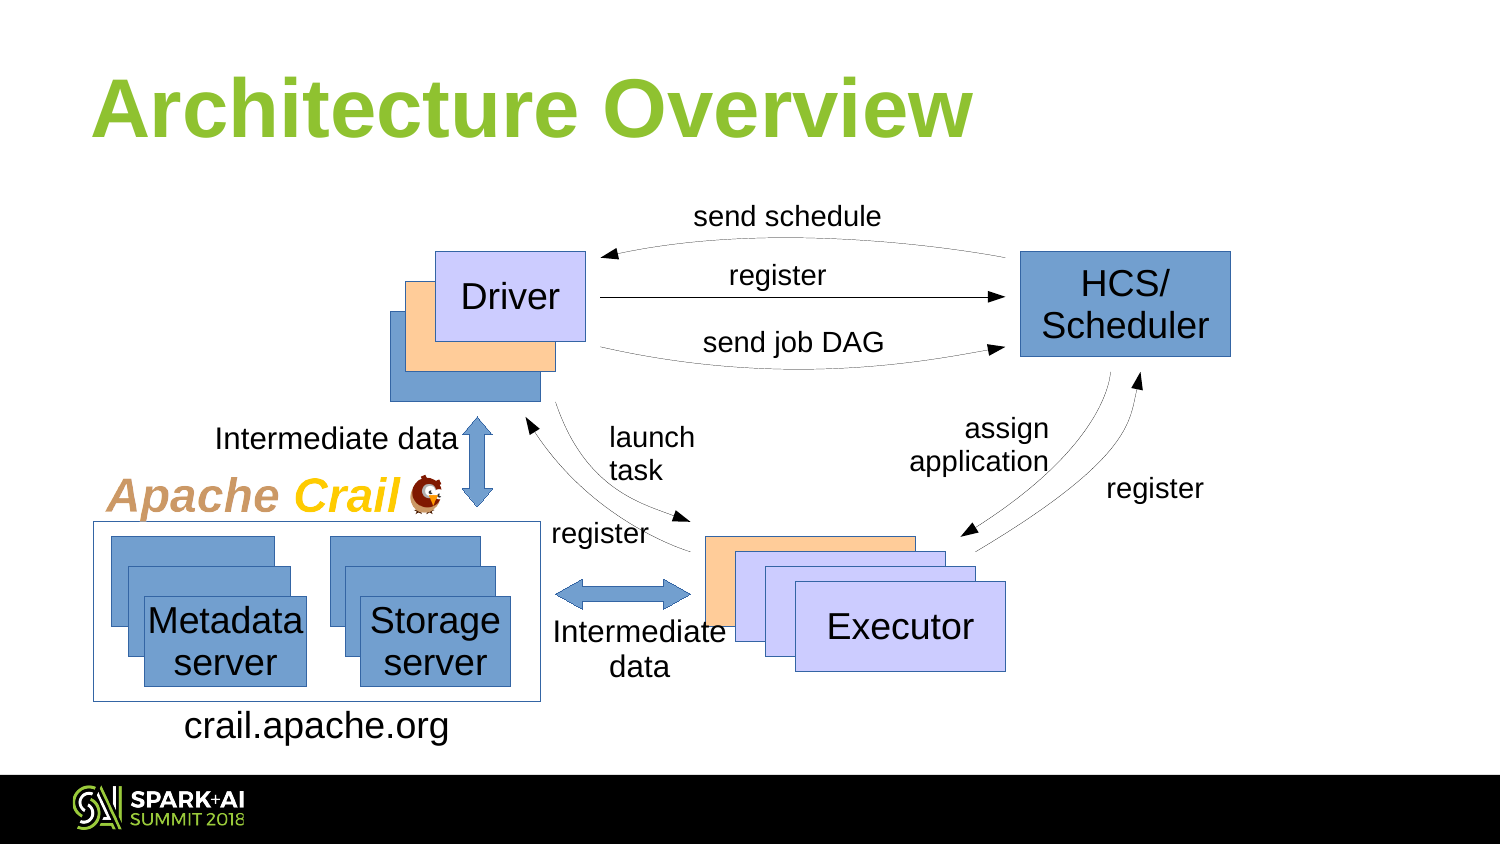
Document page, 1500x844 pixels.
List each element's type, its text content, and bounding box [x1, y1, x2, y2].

text_box [390, 281, 556, 402]
text_box register [1091, 465, 1220, 513]
text_box send schedule [678, 192, 898, 240]
text_box Intermediate data [537, 607, 743, 692]
title Architecture Overview [75, 33, 1426, 175]
text_box assign application [894, 405, 1065, 486]
text_box send job DAG [688, 318, 901, 367]
text_box [705, 536, 976, 657]
text_box [555, 579, 691, 607]
text_box [462, 416, 493, 507]
text_box launch task [594, 414, 719, 495]
text_box HCS/ Scheduler [1020, 251, 1231, 357]
text_box Metadata server [144, 596, 307, 687]
text_box Driver [435, 251, 586, 342]
text_box Storage server [360, 596, 511, 687]
text_box Intermediate data [199, 414, 475, 464]
text_box [330, 536, 496, 657]
picture [102, 468, 444, 522]
text_box [111, 536, 291, 657]
text_box register [536, 510, 665, 558]
text_box crail.apache.org [93, 701, 541, 751]
text_box Executor [795, 581, 1006, 672]
text_box register [714, 251, 842, 300]
